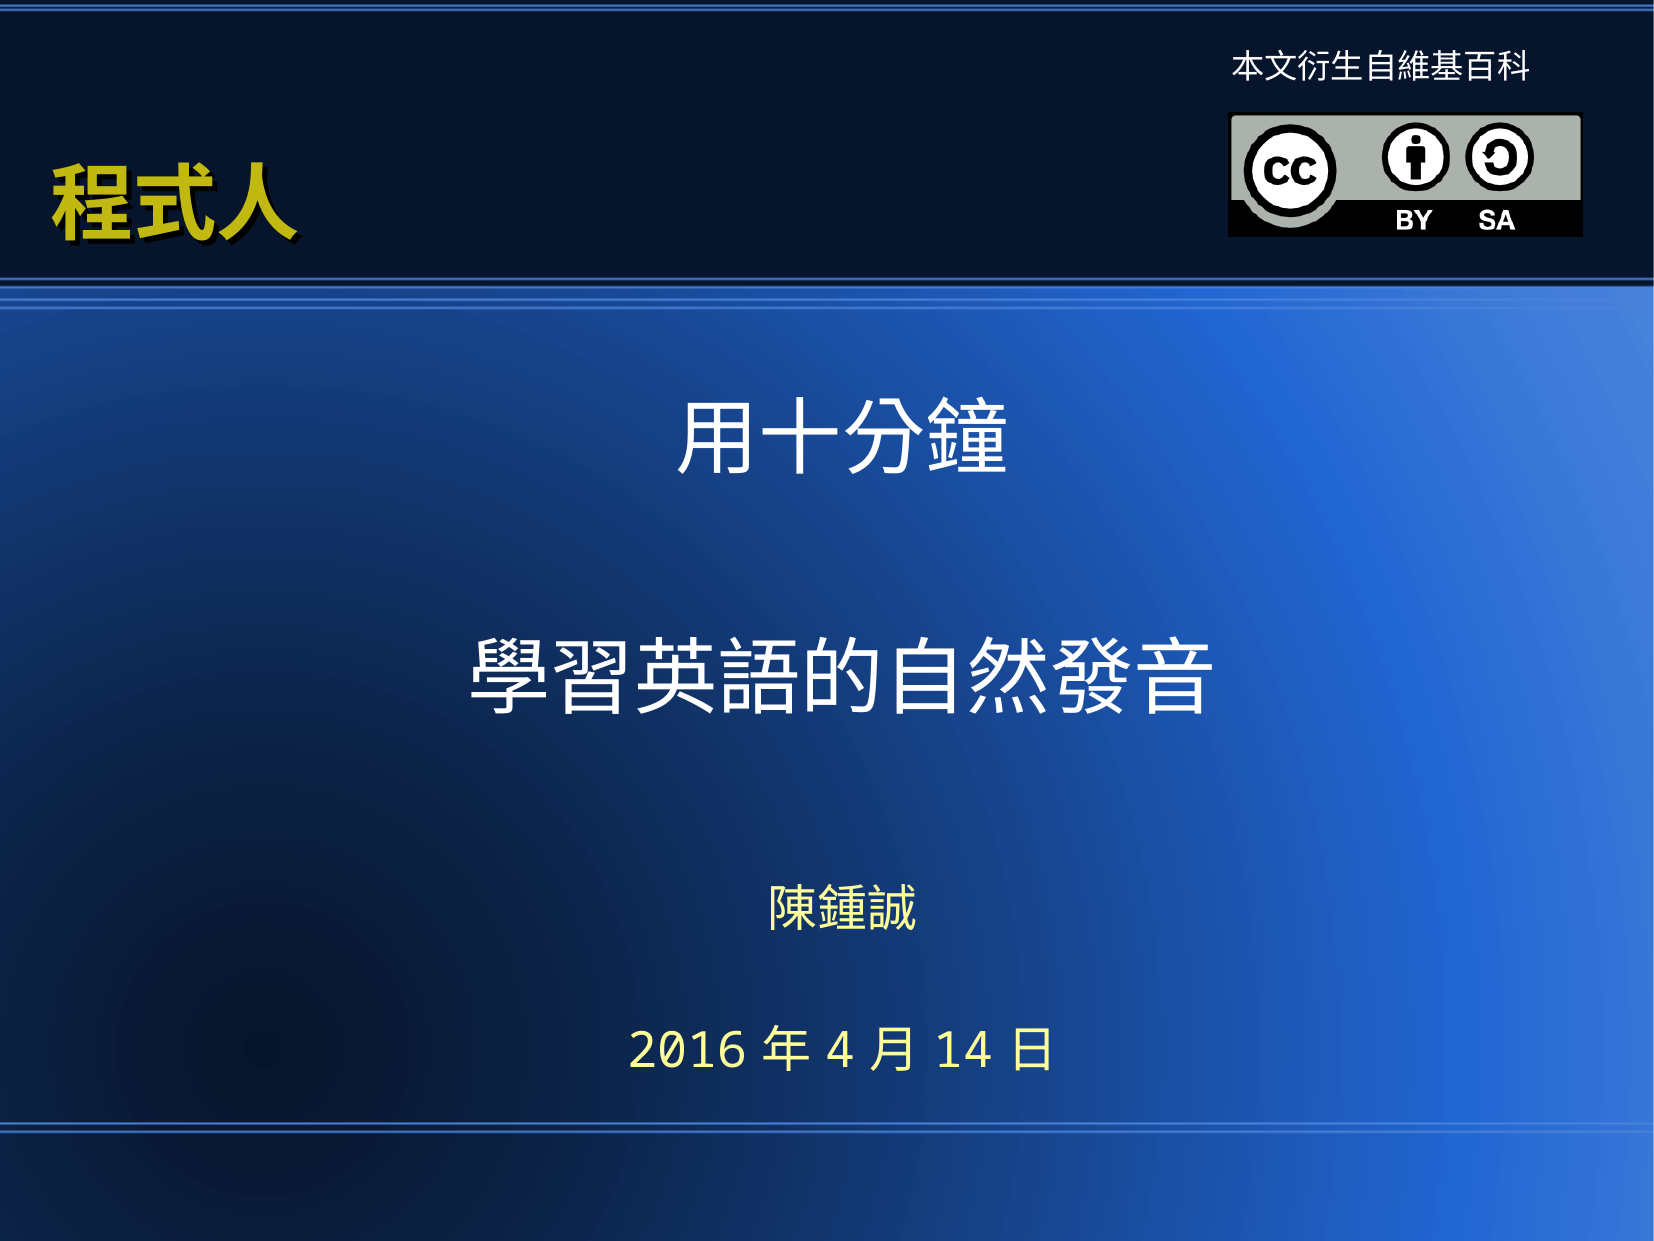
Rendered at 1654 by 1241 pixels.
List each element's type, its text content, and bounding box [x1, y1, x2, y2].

text_box 本文衍生自維基百科 [1216, 32, 1622, 95]
picture [0, 0, 1654, 1241]
text_box 程式人 [35, 129, 378, 325]
subtitle 用十分鐘 學習英語的自然發音 陳鍾誠 2016年4月14日 [59, 326, 1626, 1127]
